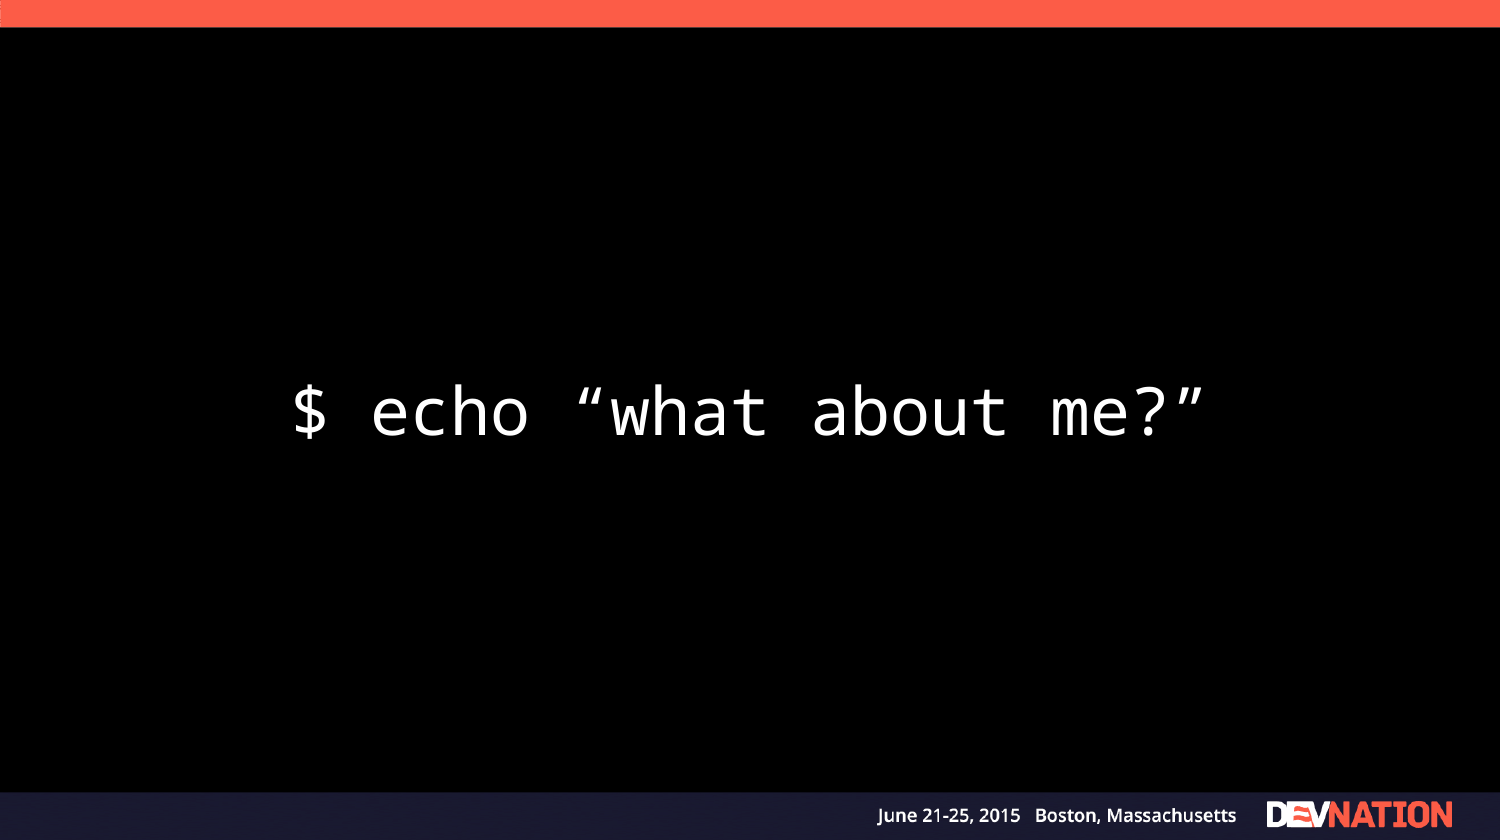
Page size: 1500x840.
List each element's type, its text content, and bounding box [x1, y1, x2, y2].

picture [0, 0, 1500, 27]
title $ echo “what about me?” [0, 27, 1500, 793]
picture [0, 793, 1500, 840]
